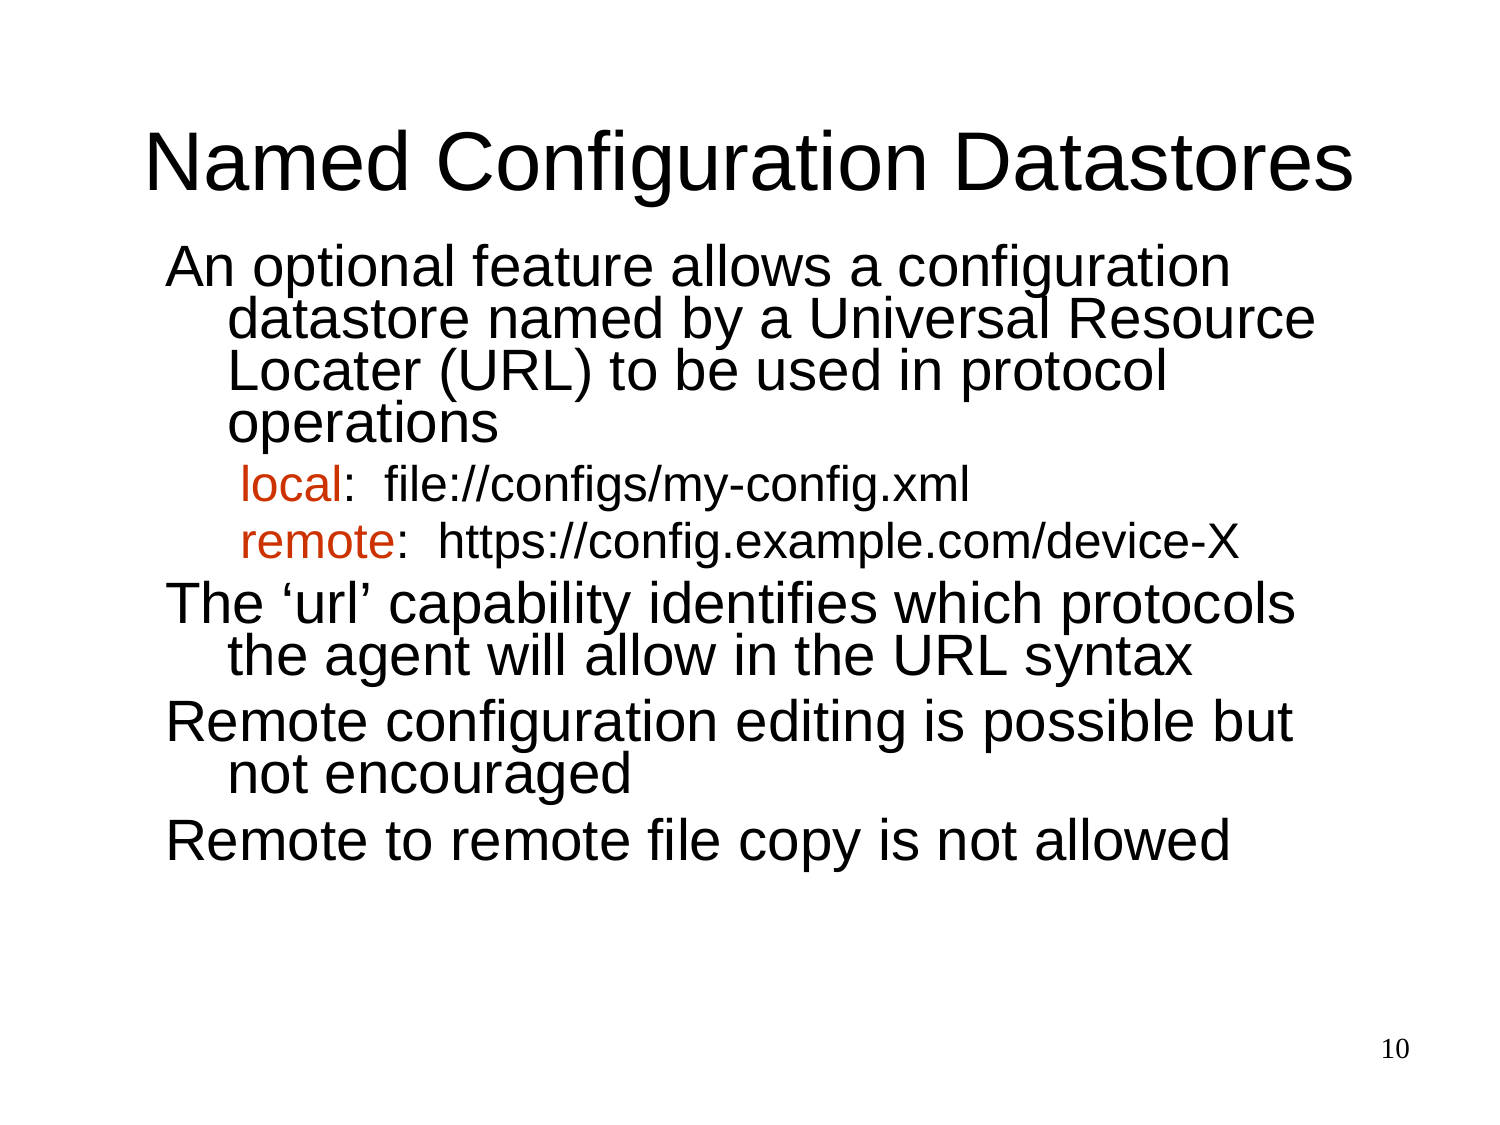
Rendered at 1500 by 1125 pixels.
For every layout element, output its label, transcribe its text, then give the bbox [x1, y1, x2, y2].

title Named Configuration Datastores [75, 61, 1426, 216]
list An optional feature allows a configuration datastore named by a Universal Resource Locater (URL) to be used in protocol operations local: file://configs/my-config.xml remote: https://config.example.com/device-X The ‘url’ capability identifies which protocols the agent will allow in the URL syntax Remote configuration editing is possible but not encouraged Remote to remote file copy is not allowed [149, 237, 1400, 976]
